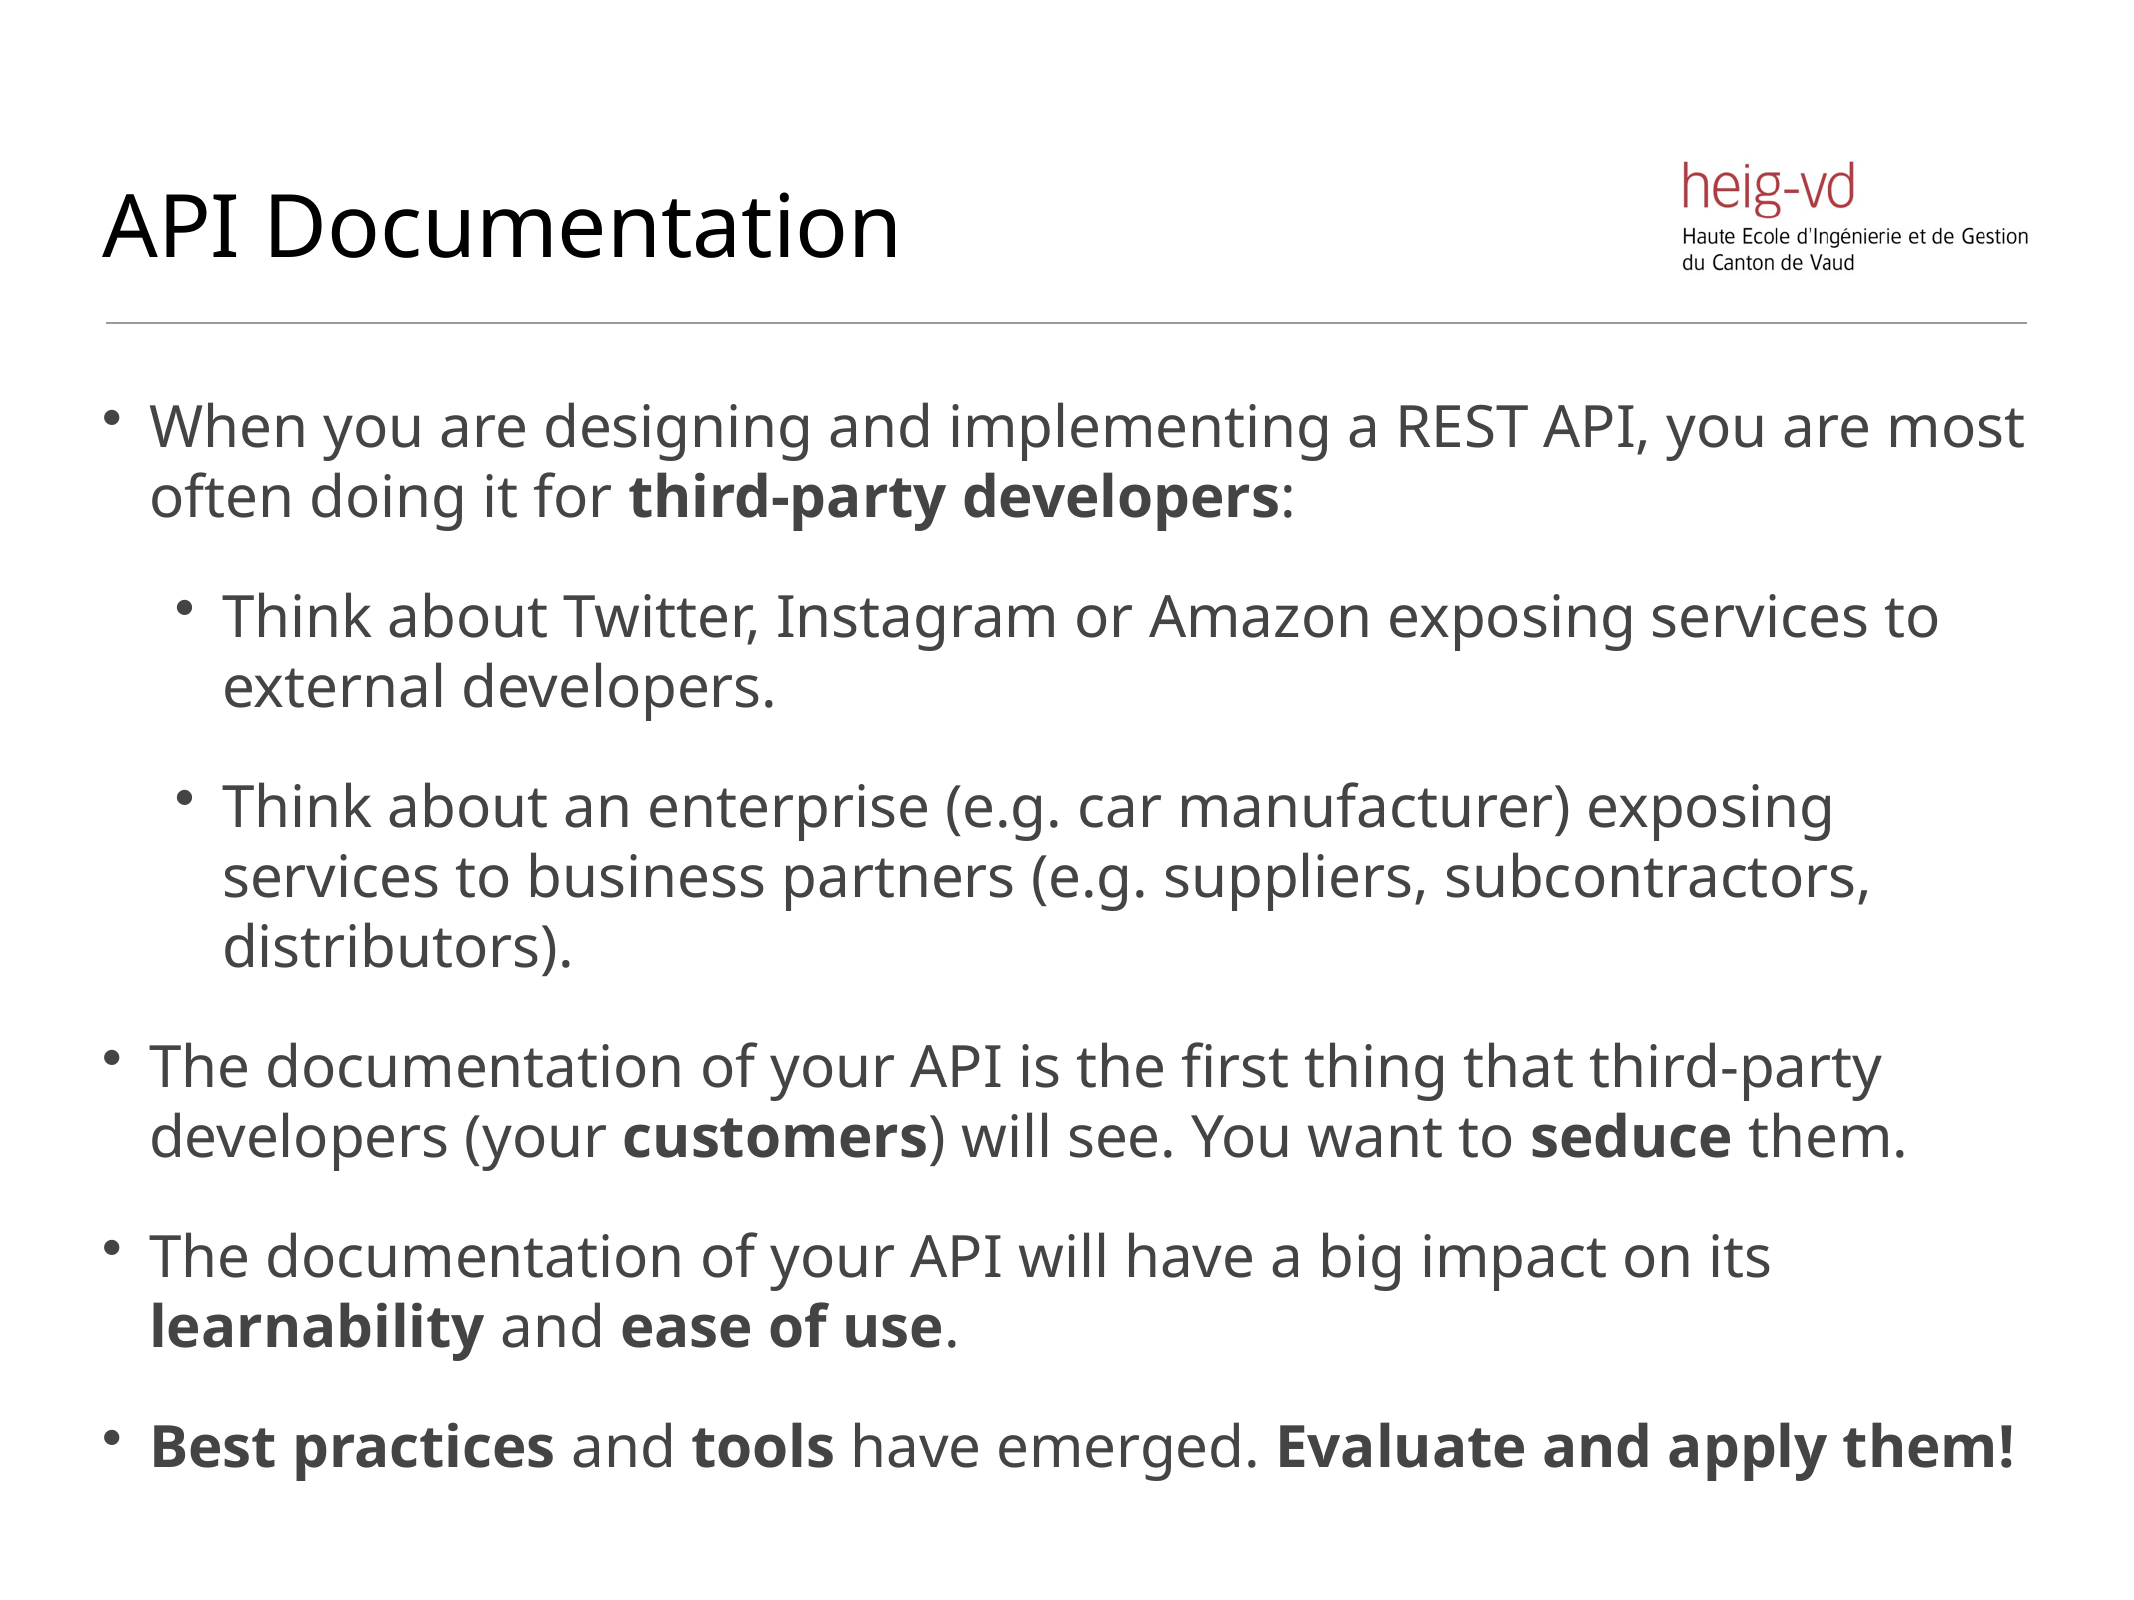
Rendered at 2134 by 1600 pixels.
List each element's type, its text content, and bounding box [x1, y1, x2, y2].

list When you are designing and implementing a REST API, you are most often doing it for third-party developers: Think about Twitter, Instagram or Amazon exposing services to external developers. Think about an enterprise (e.g. car manufacturer) exposing services to business partners (e.g. suppliers, subcontractors, distributors). The documentation of your API is the first thing that third-party developers (your customers) will see. You want to seduce them. The documentation of your API will have a big impact on its learnability and ease of use. Best practices and tools have emerged. Evaluate and apply them! [93, 381, 2040, 1459]
title API Documentation [93, 54, 2040, 284]
